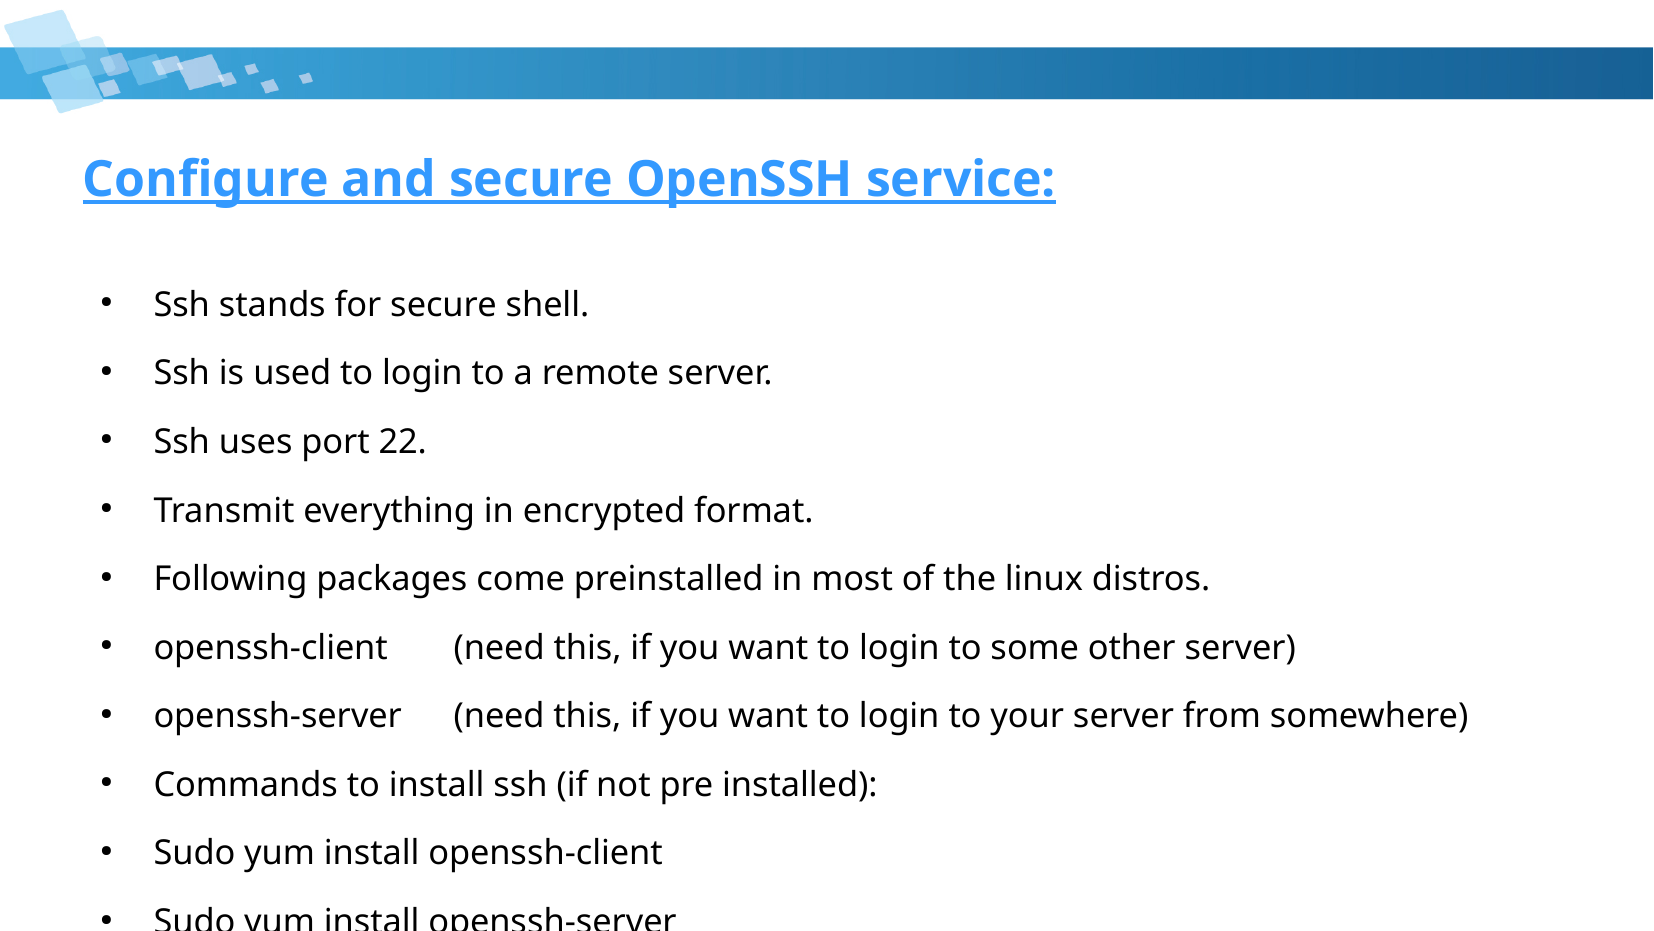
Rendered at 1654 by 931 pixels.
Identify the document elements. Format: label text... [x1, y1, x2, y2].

picture [0, 0, 1653, 929]
list Ssh stands for secure shell. Ssh is used to login to a remote server. Ssh uses port 22. Transmit everything in encrypted format. Following packages come preinstalled in most of the linux distros. openssh-client (need this, if you want to login to some other server) openssh-server (need this, if you want to login to your server from somewhere) Commands to install ssh (if not pre installed): Sudo yum install openssh-client Sudo yum install openssh-server [82, 279, 1571, 931]
title Configure and secure OpenSSH service: [82, 99, 1571, 255]
